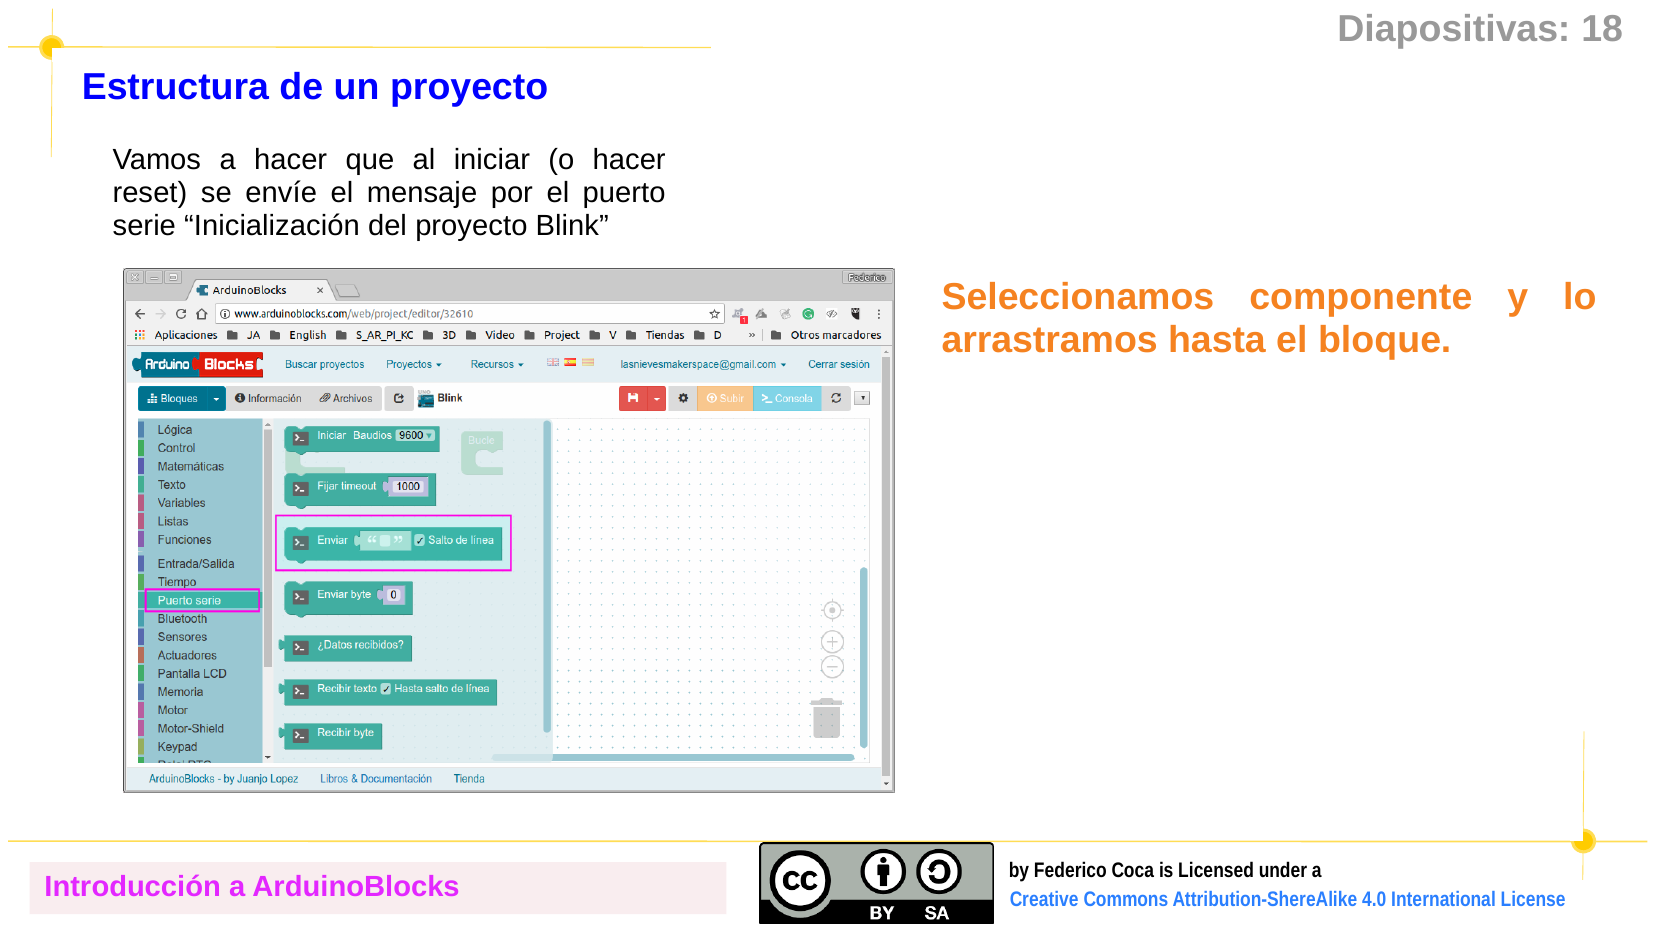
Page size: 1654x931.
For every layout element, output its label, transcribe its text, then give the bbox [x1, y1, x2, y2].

picture [123, 268, 895, 793]
text_box Diapositivas: 18 [1322, 0, 1644, 57]
text_box Estructura de un proyecto [67, 58, 1207, 116]
text_box Seleccionamos componente y lo arrastramos hasta el bloque. [926, 268, 1613, 410]
text_box Introducción a ArduinoBlocks [29, 862, 727, 915]
text_box Vamos a hacer que al iniciar (o hacer reset) se envíe el mensaje por el puerto serie “Inicialización del proyecto Blink” [97, 135, 682, 249]
